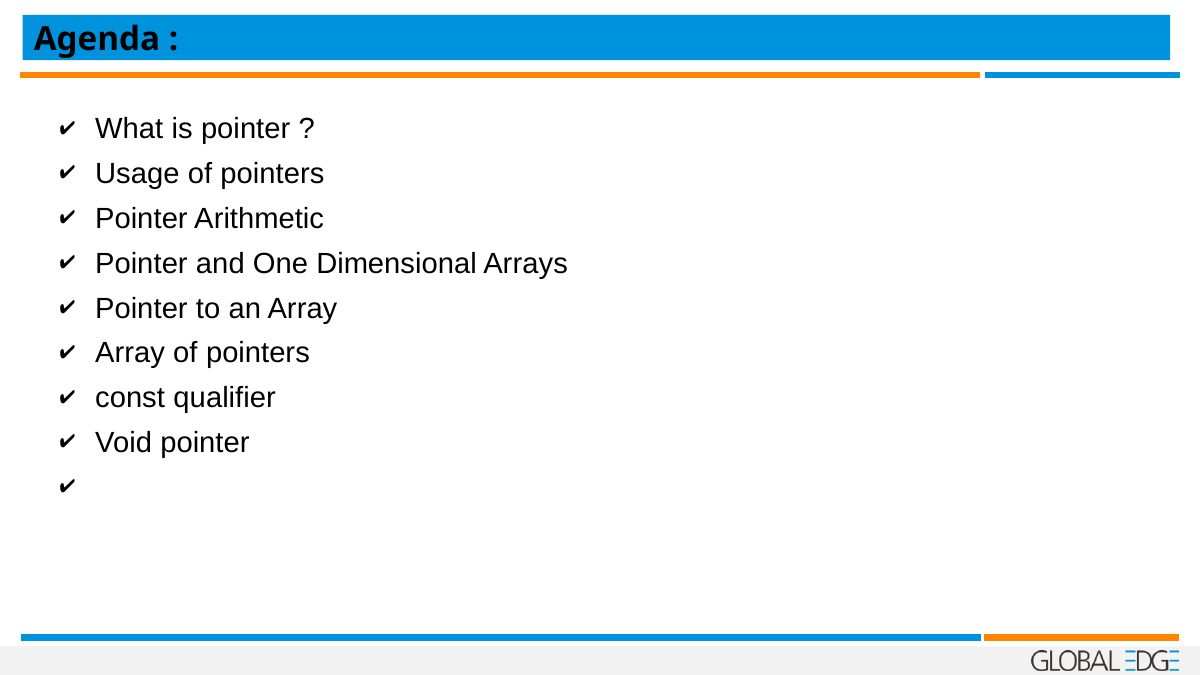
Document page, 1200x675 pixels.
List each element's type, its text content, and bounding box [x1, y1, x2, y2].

text_box What is pointer ? Usage of pointers Pointer Arithmetic Pointer and One Dimensional Arrays Pointer to an Array Array of pointers const qualifier Void pointer [45, 104, 856, 512]
text_box Agenda : [22, 14, 1171, 61]
picture [1031, 650, 1179, 671]
